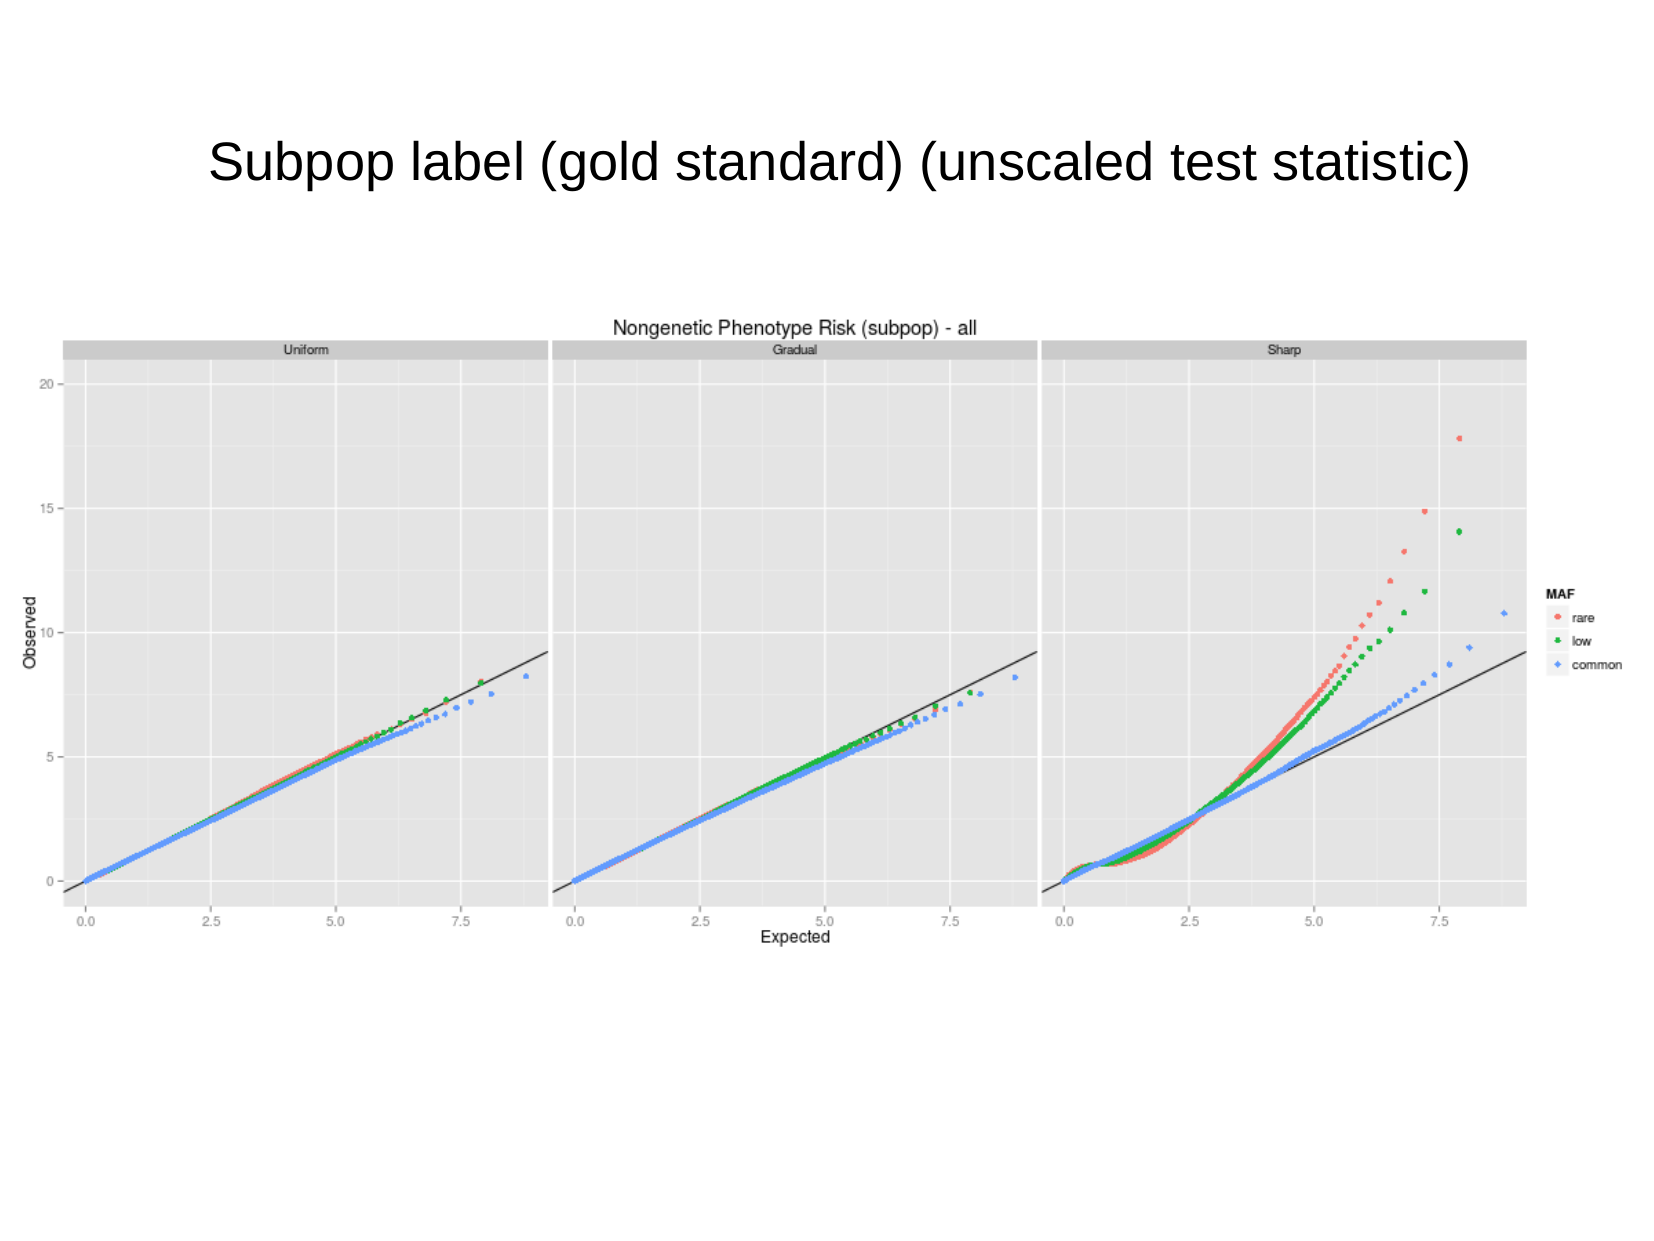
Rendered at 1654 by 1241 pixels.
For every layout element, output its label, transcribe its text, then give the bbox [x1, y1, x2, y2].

picture [8, 295, 1654, 958]
text_box Subpop label (gold standard) (unscaled test statistic) [193, 123, 1488, 200]
